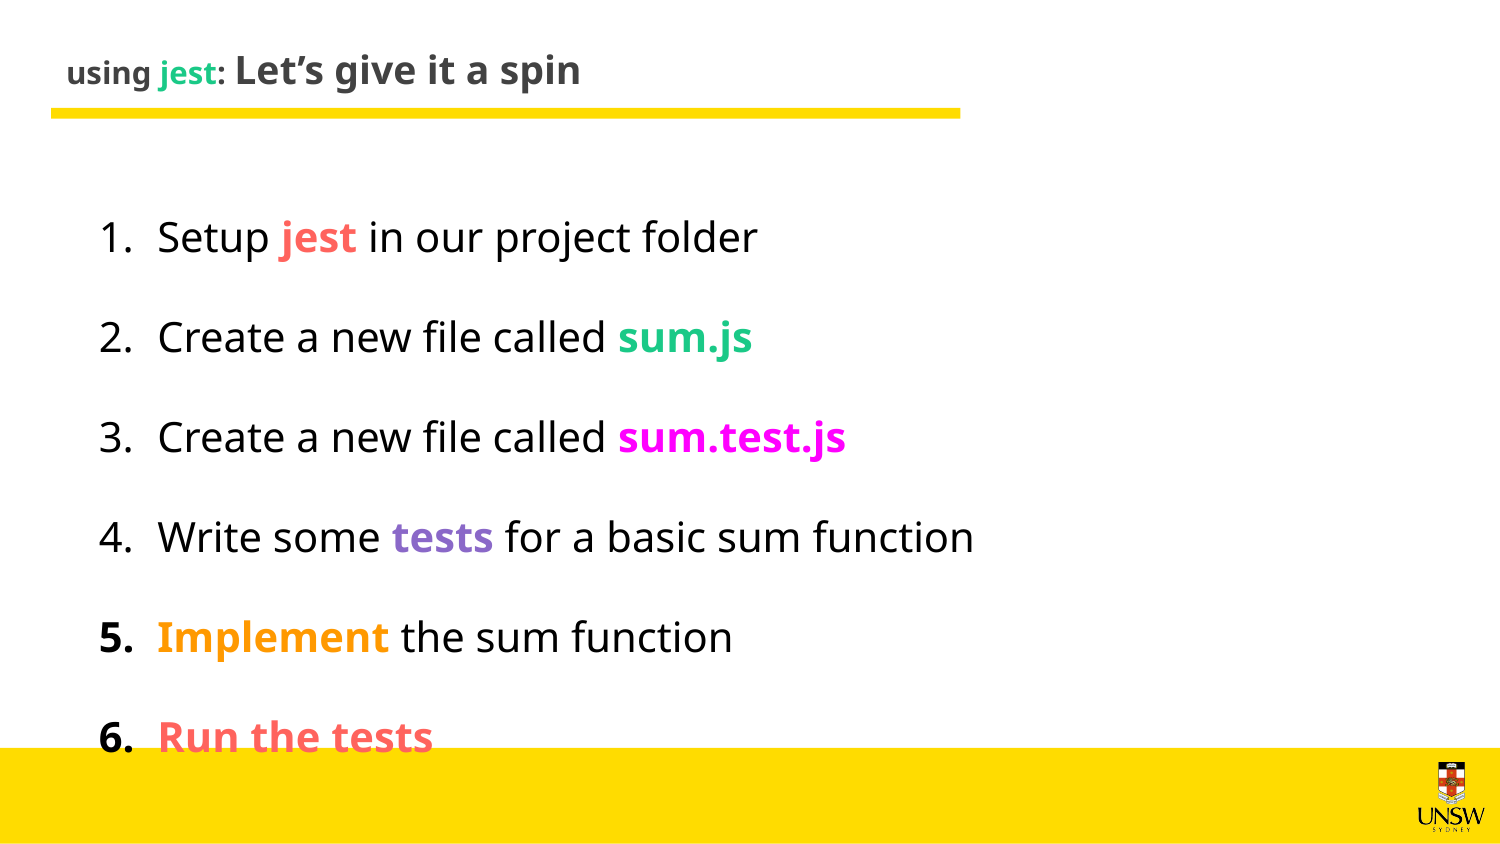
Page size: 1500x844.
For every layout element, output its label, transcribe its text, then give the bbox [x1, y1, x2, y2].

picture [1418, 762, 1485, 832]
text_box Setup jest in our project folder Create a new file called sum.js Create a new file called sum.test.js Write some tests for a basic sum function Implement the sum function Run the tests [67, 145, 1478, 776]
text_box using jest: Let’s give it a spin [51, 30, 1449, 108]
text_box [51, 107, 961, 119]
